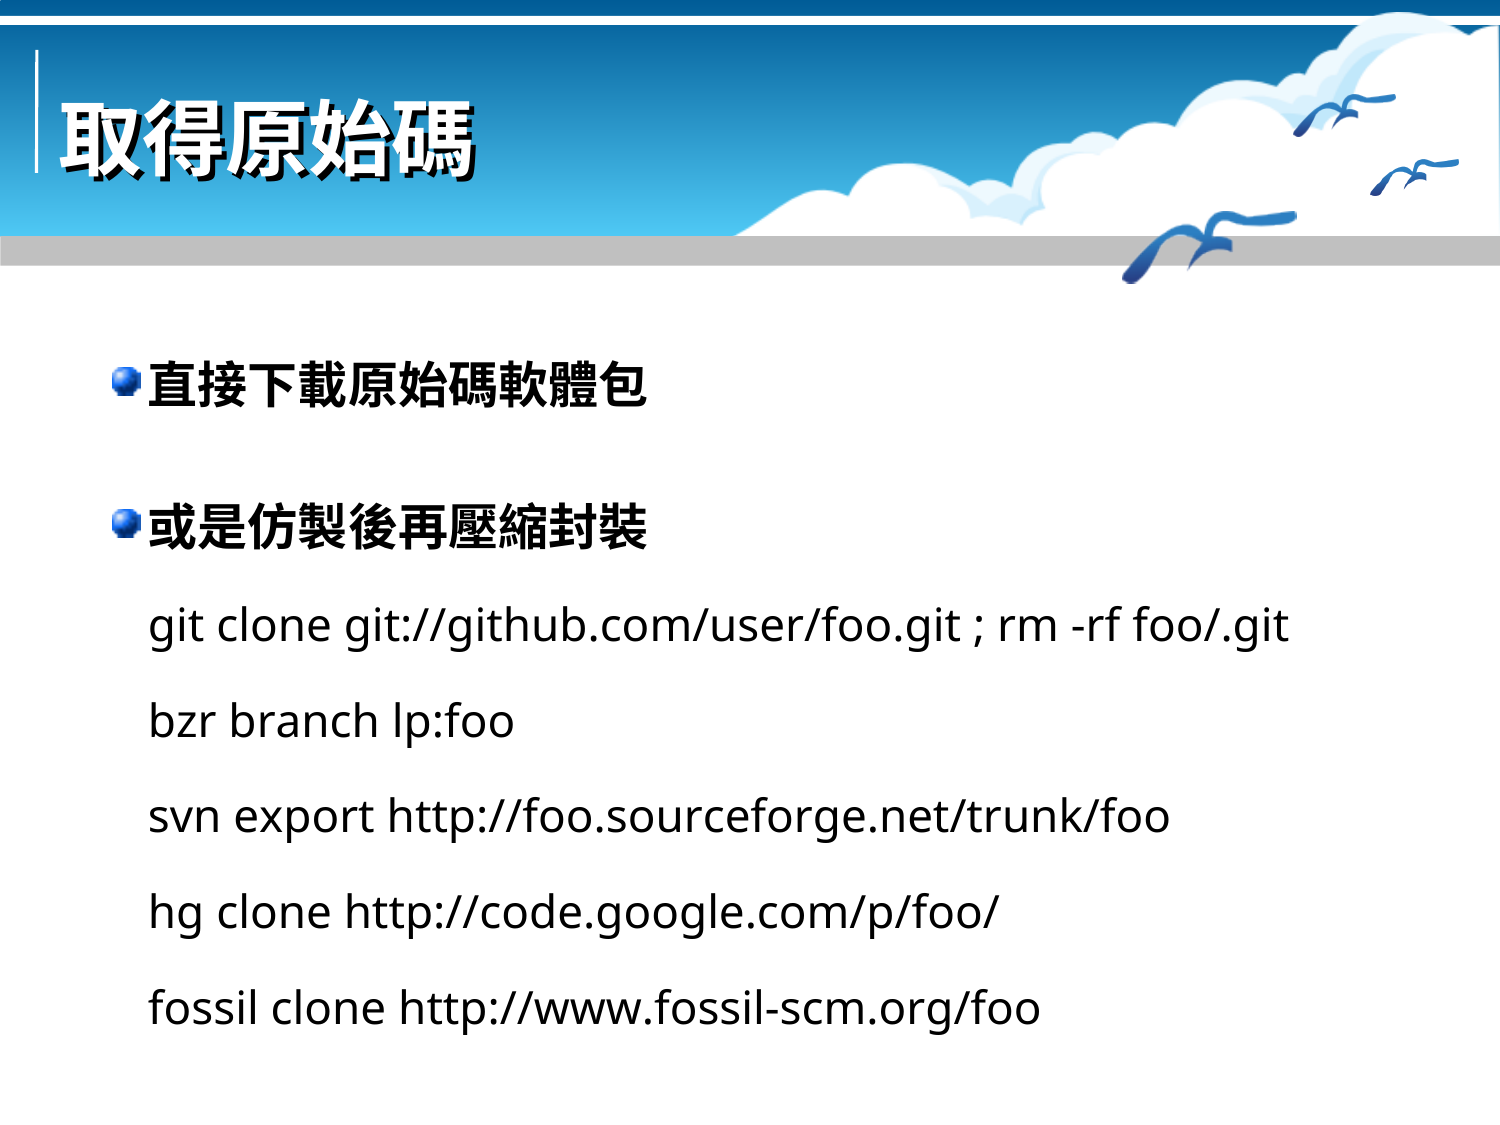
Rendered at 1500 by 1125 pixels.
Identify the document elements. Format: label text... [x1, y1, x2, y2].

picture [730, 12, 1500, 284]
list 直接下載原始碼軟體包 或是仿製後再壓縮封裝 git clone git://github.com/user/foo.git ; rm -rf foo/.git bzr branch lp:foo svn export http://foo.sourceforge.net/trunk/foo hg clone http://code.google.com/p/foo/ fossil clone http://www.fossil-scm.org/foo [112, 309, 1388, 1060]
title 取得原始碼 [59, 86, 1465, 186]
